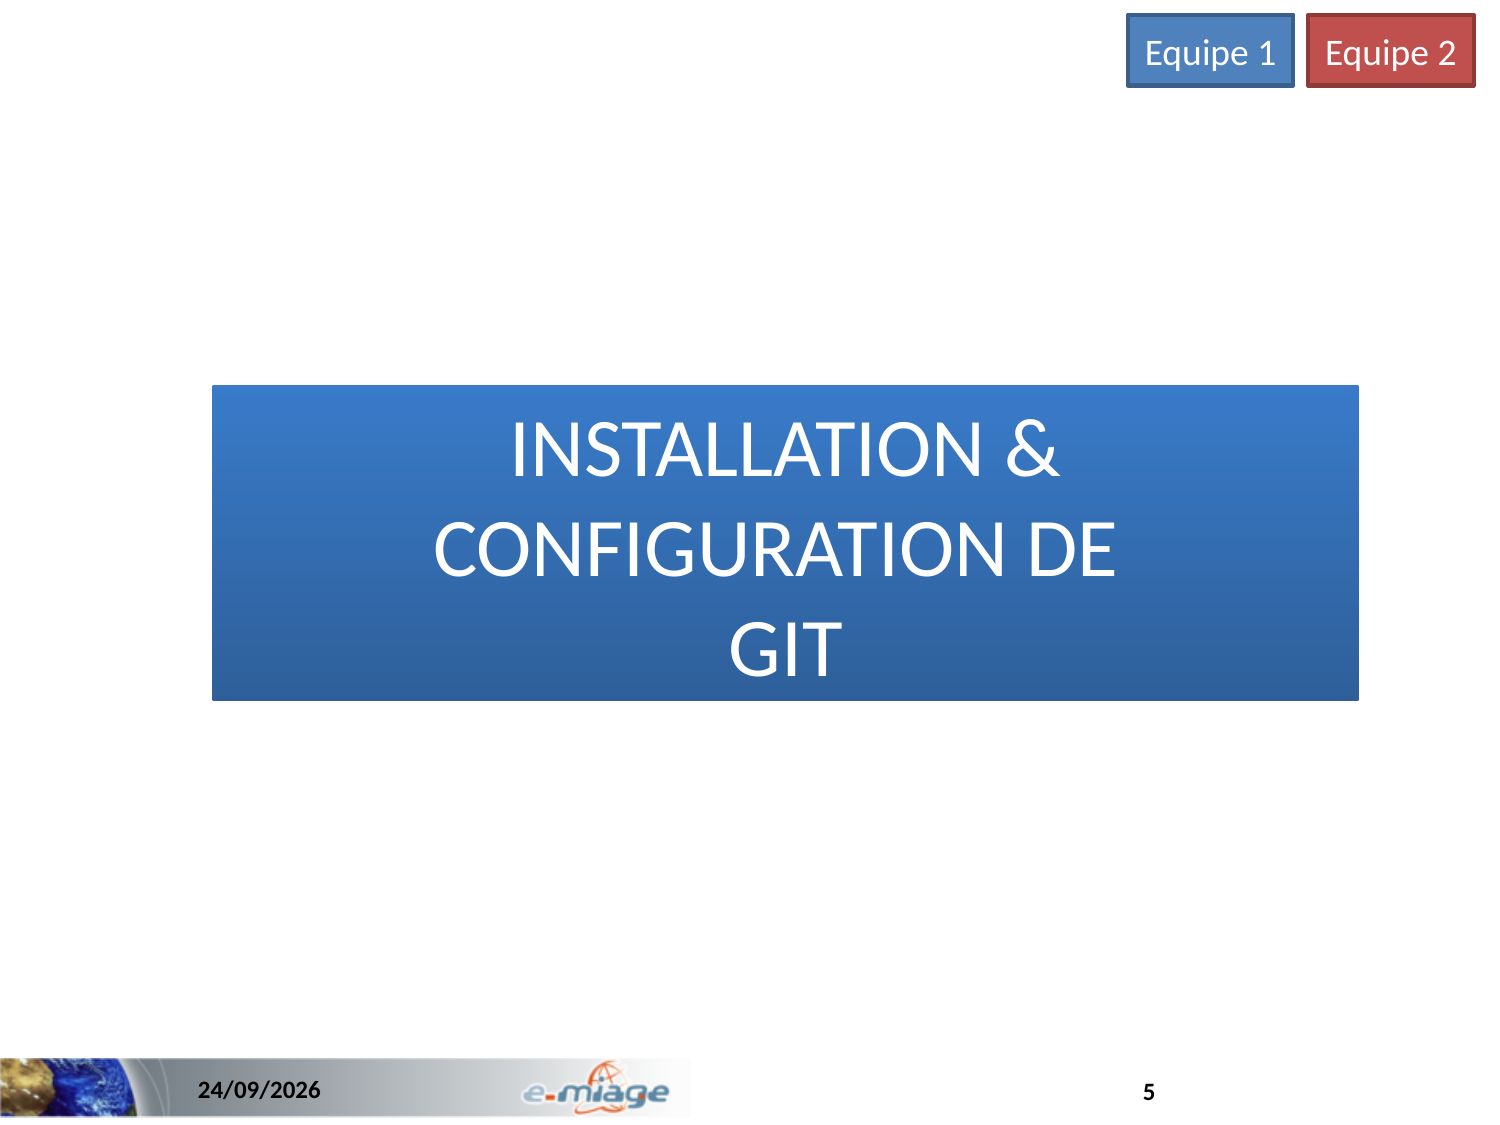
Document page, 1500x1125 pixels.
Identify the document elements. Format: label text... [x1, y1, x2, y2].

text_box Equipe 2 [1308, 14, 1474, 86]
picture [0, 1058, 691, 1118]
text_box INSTALLATION & CONFIGURATION DE GIT [212, 385, 1359, 701]
text_box Equipe 1 [1127, 14, 1294, 86]
